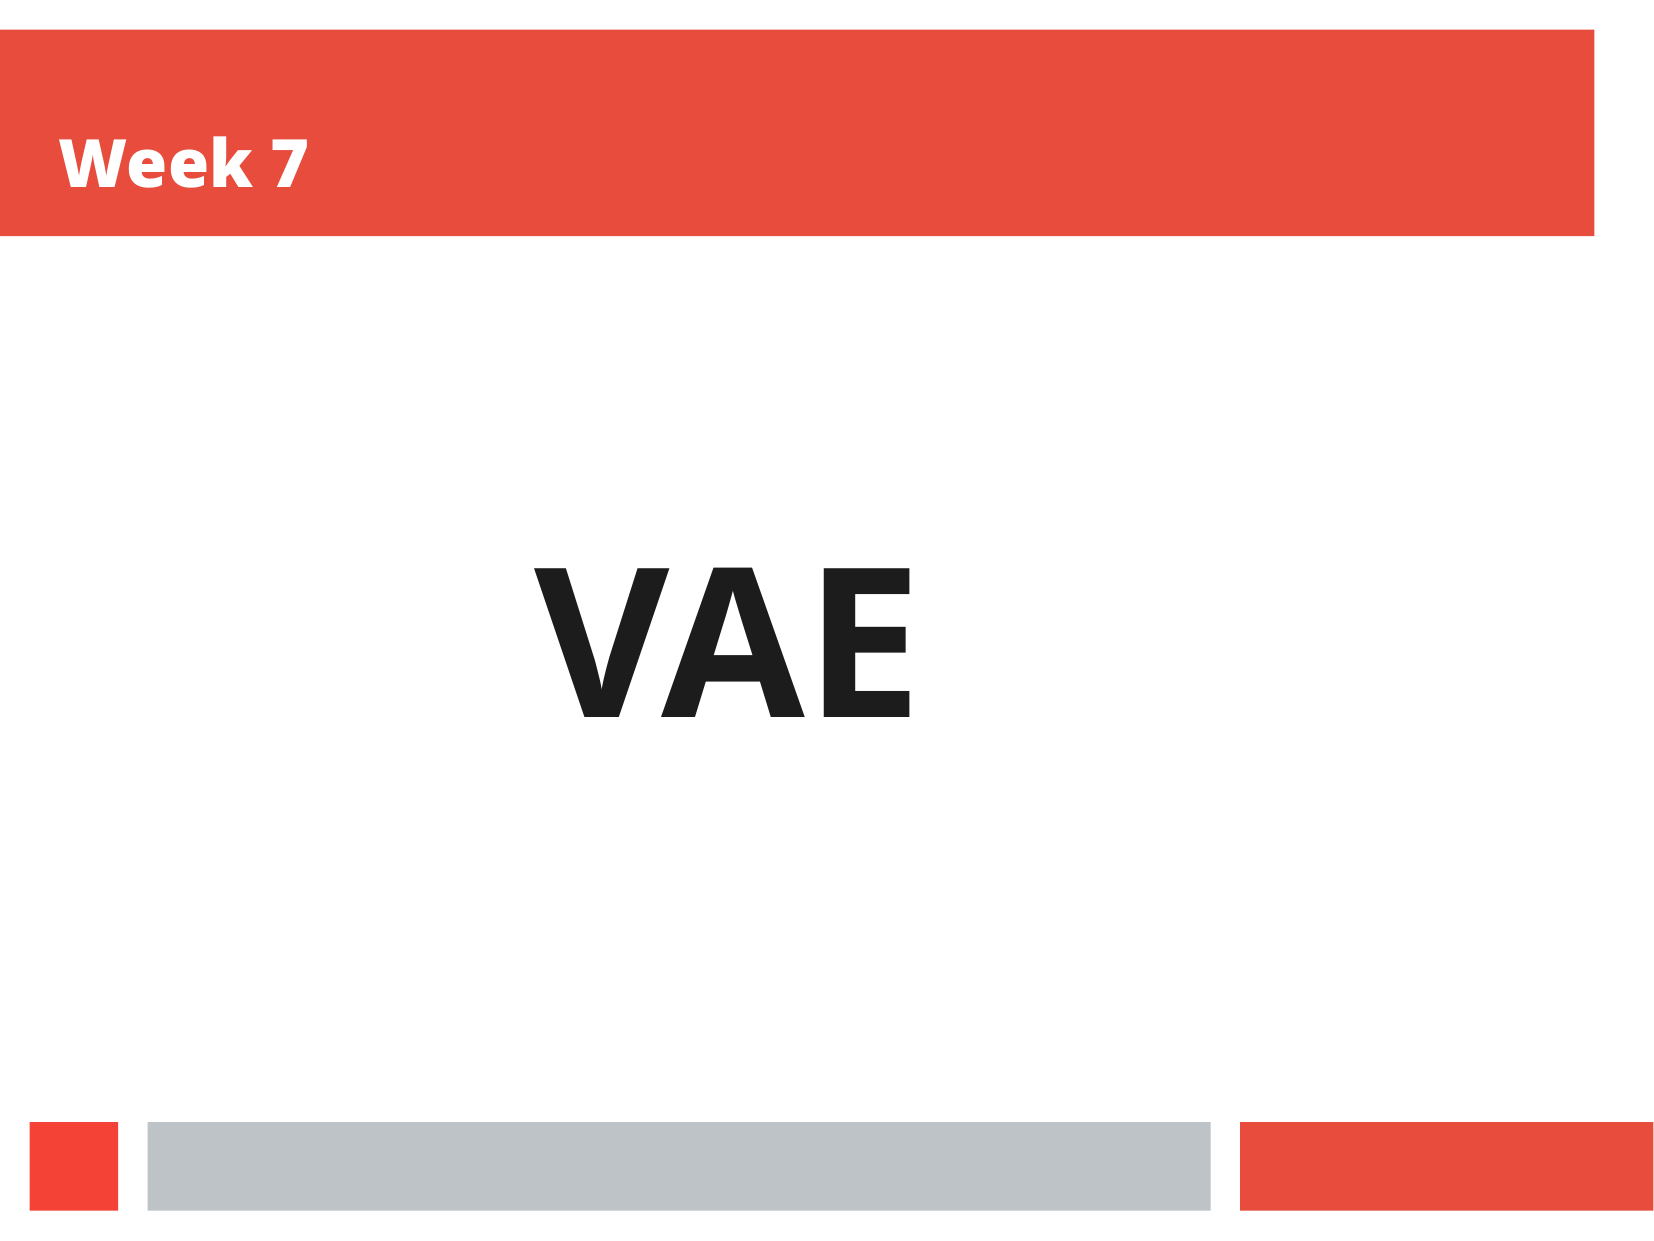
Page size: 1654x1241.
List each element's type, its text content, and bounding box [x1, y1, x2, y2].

subtitle VAE [534, 495, 1654, 1241]
title Week 7 [59, 59, 1595, 207]
